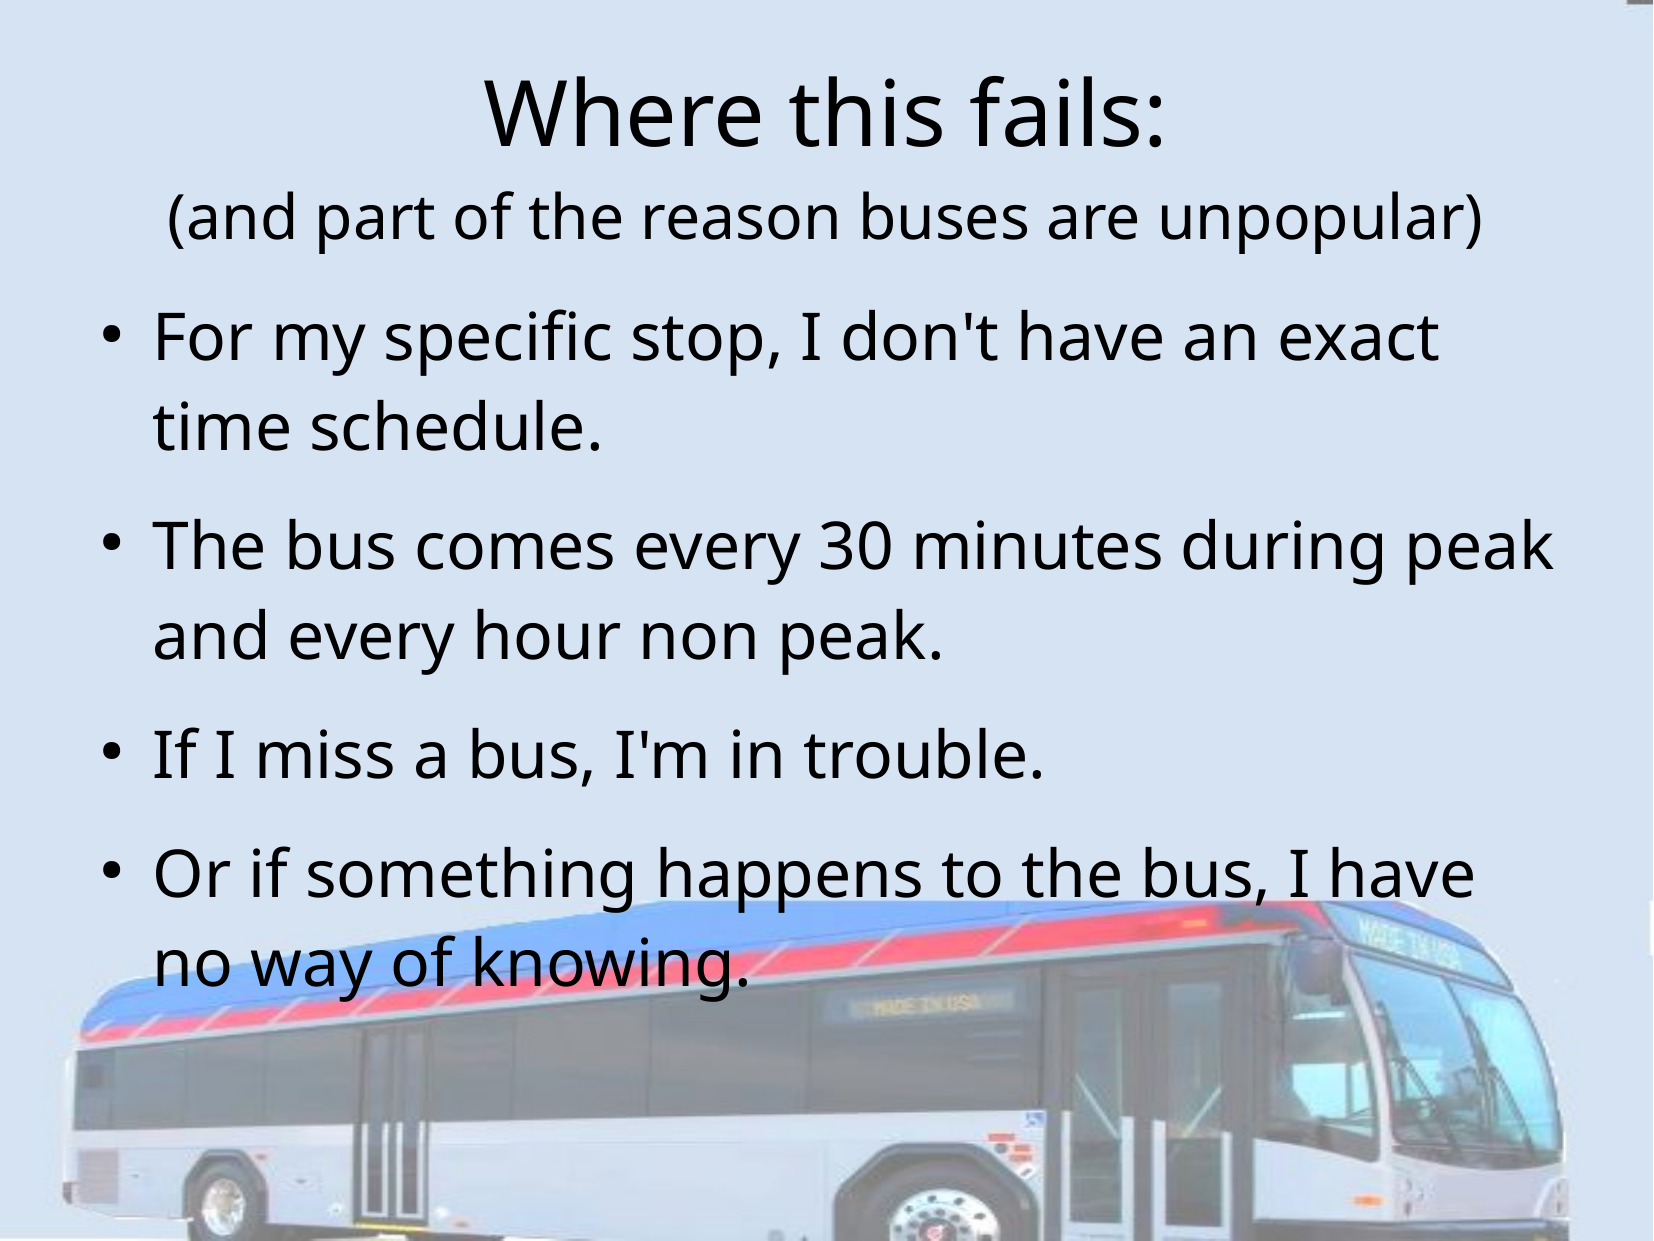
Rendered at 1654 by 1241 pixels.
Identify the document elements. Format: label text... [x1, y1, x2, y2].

list For my specific stop, I don't have an exact time schedule. The bus comes every 30 minutes during peak and every hour non peak. If I miss a bus, I'm in trouble. Or if something happens to the bus, I have no way of knowing. [82, 290, 1571, 1010]
title Where this fails: (and part of the reason buses are unpopular) [82, 49, 1571, 257]
picture [0, 0, 1654, 1241]
